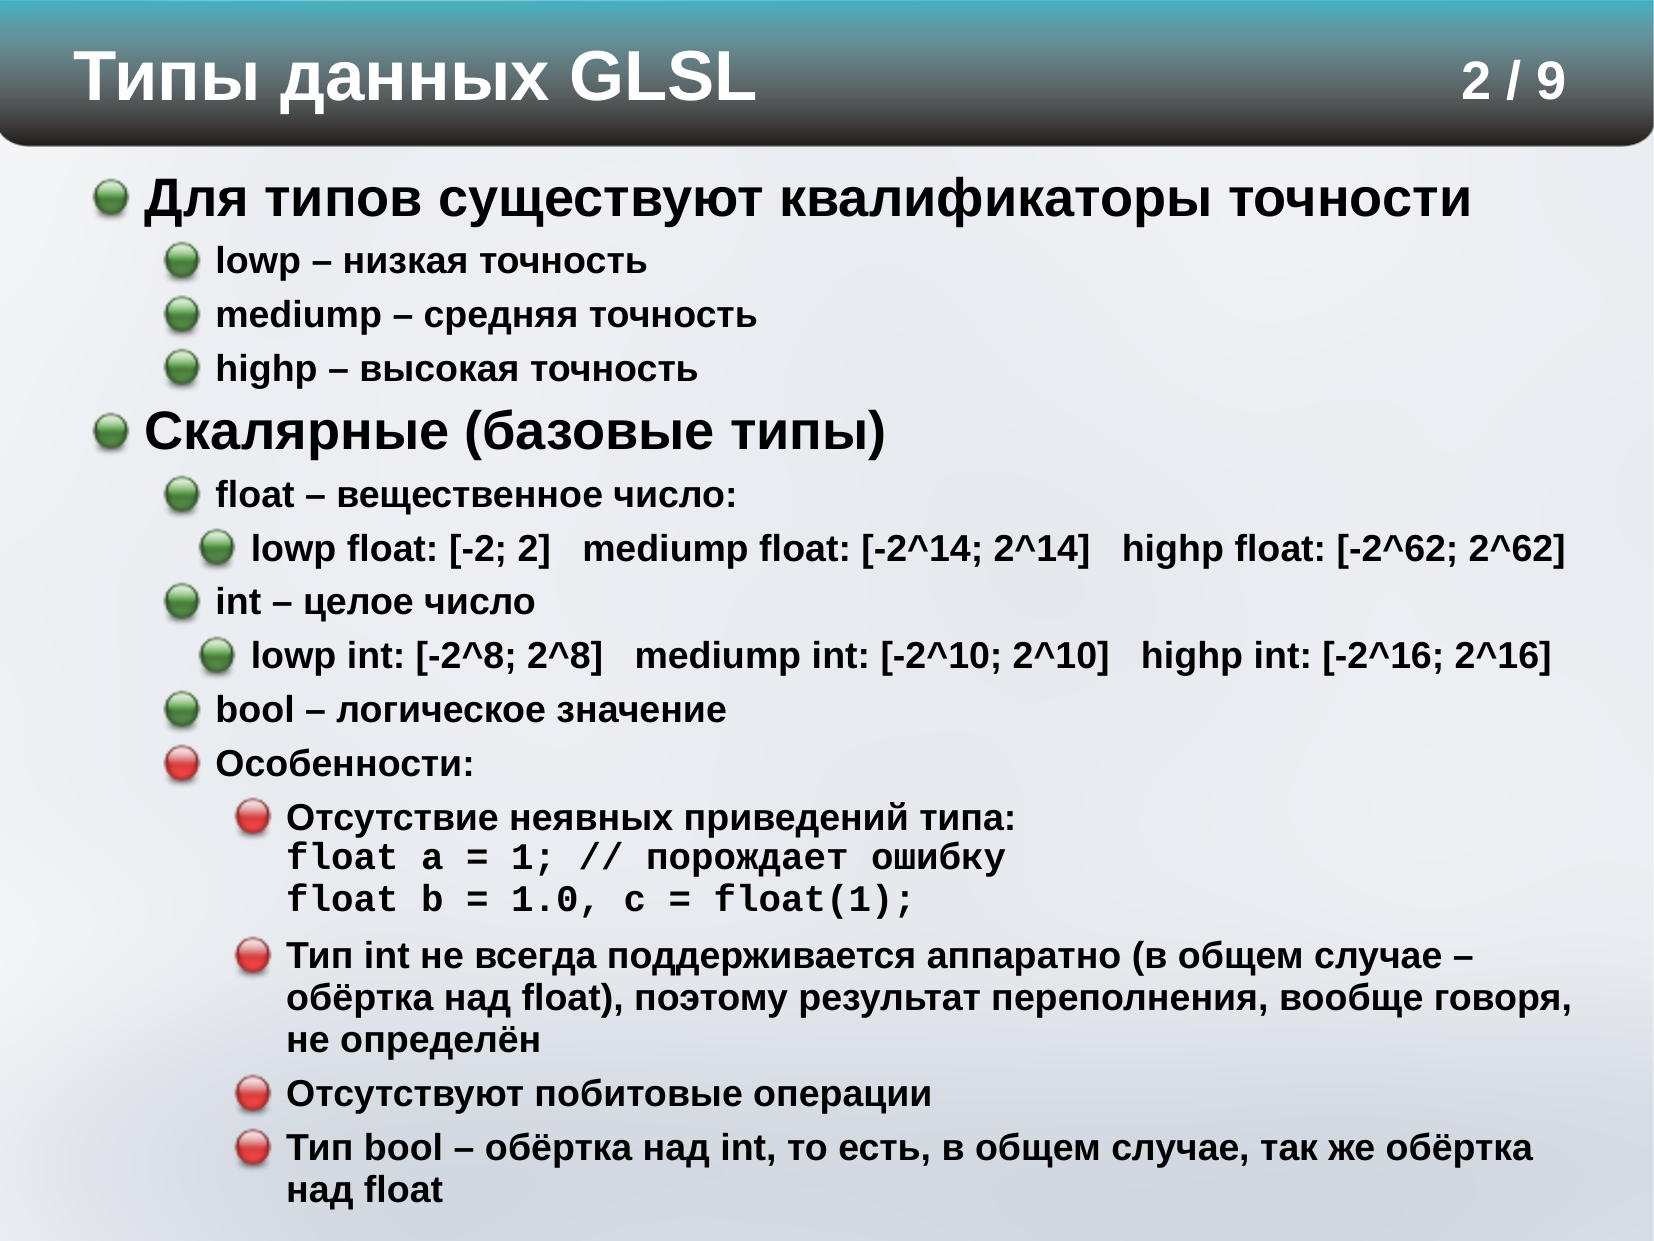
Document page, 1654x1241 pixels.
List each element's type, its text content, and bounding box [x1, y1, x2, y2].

text_box Типы данных GLSL [59, 29, 1418, 124]
picture [0, 0, 1654, 1241]
text_box <номер> / 9 [1446, 42, 1654, 179]
text_box Для типов существуют квалификаторы точности lowp – низкая точность mediump – средняя точность highp – высокая точность Скалярные (базовые типы) float – вещественное число: lowp float: [-2; 2] mediump float: [-2^14; 2^14] highp float: [-2^62; 2^62] int – целое число lowp int: [-2^8; 2^8] mediump int: [-2^10; 2^10] highp int: [-2^16; 2^16] bool – логическое значение Особенности: Отсутствие неявных приведений типа: float a = 1; // порождает ошибку float b = 1.0, c = float(1); Тип int не всегда поддерживается аппаратно (в общем случае – обёртка над float), поэтому результат переполнения, вообще говоря, не определён Отсутствуют побитовые операции Тип bool – обёртка над int, то есть, в общем случае, так же обёртка над float [70, 159, 1625, 1218]
